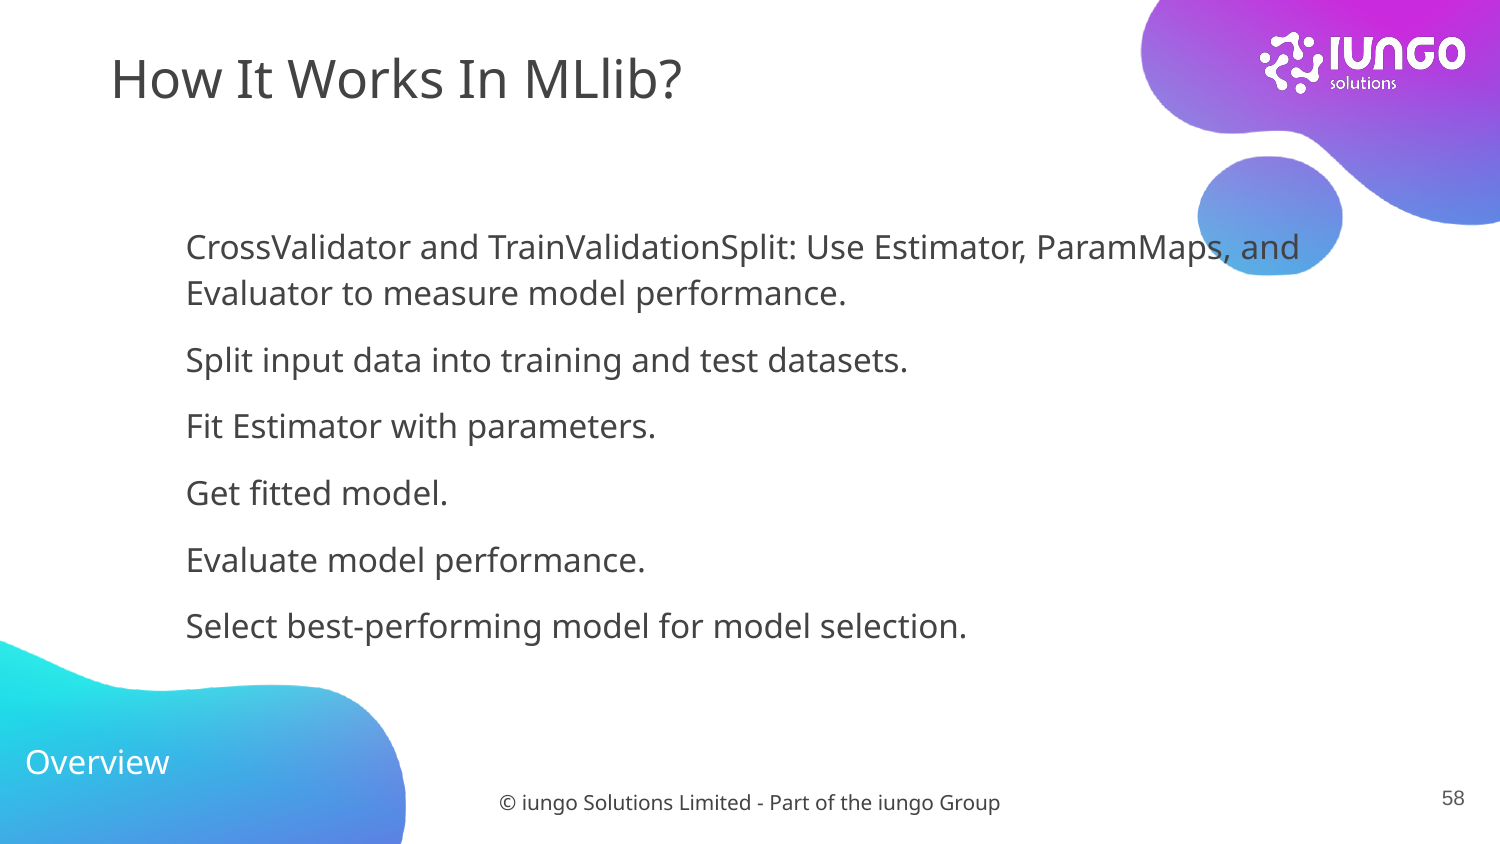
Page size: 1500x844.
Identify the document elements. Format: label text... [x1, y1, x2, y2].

list CrossValidator and TrainValidationSplit: Use Estimator, ParamMaps, and Evaluator to measure model performance. Split input data into training and test datasets. Fit Estimator with parameters. Get fitted model. Evaluate model performance. Select best-performing model for model selection. [95, 205, 1390, 689]
slide_number <number> [1389, 764, 1480, 830]
subtitle Overview [9, 719, 411, 844]
picture [0, 0, 1500, 844]
title How It Works In MLlib? [95, 30, 1047, 125]
